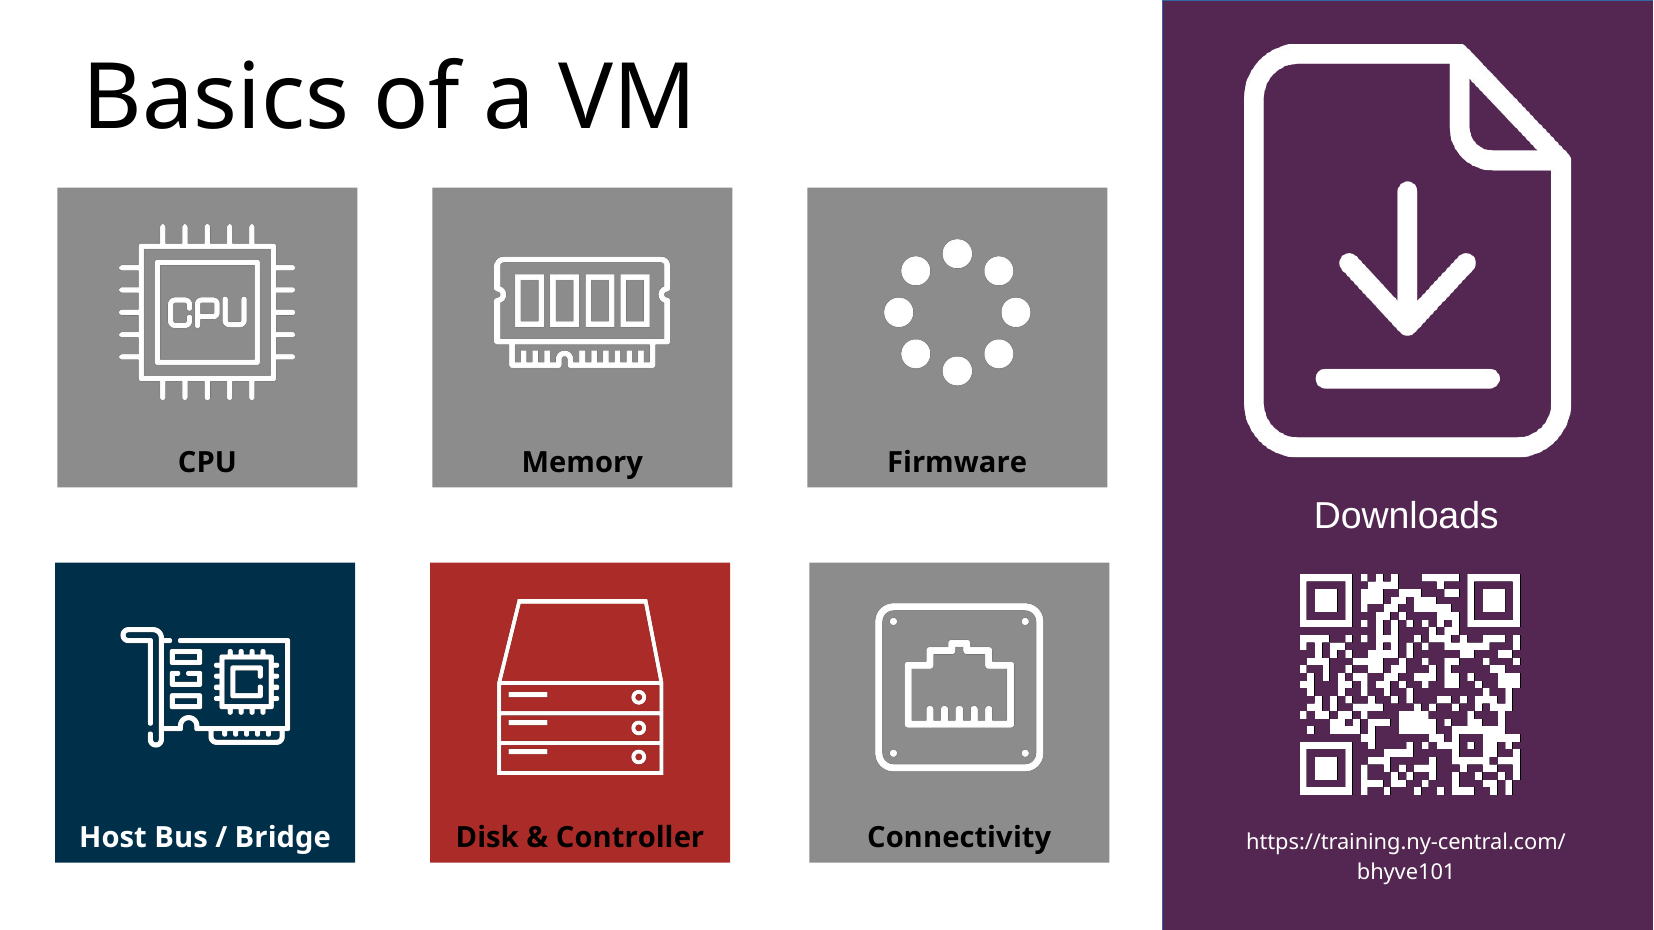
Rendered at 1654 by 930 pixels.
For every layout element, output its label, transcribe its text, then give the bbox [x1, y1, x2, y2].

picture [869, 224, 1045, 400]
picture [121, 628, 290, 747]
text_box Downloads [1237, 487, 1576, 638]
picture [1268, 543, 1550, 826]
text_box CPU [57, 187, 358, 488]
text_box Firmware [807, 187, 1108, 488]
picture [170, 694, 202, 709]
text_box Memory [432, 187, 733, 488]
picture [494, 224, 670, 400]
picture [170, 671, 202, 687]
text_box Disk & Controller [430, 562, 731, 863]
text_box Host Bus / Bridge [55, 562, 356, 863]
picture [871, 599, 1047, 775]
picture [215, 650, 279, 714]
picture [492, 599, 668, 775]
picture [1200, 44, 1613, 458]
title Basics of a VM [82, 37, 1571, 150]
picture [119, 224, 295, 400]
text_box https://training.ny-central.com/bhyve101 [1200, 819, 1613, 930]
text_box Connectivity [809, 562, 1110, 863]
picture [170, 649, 202, 665]
text_box [1162, 0, 1653, 930]
